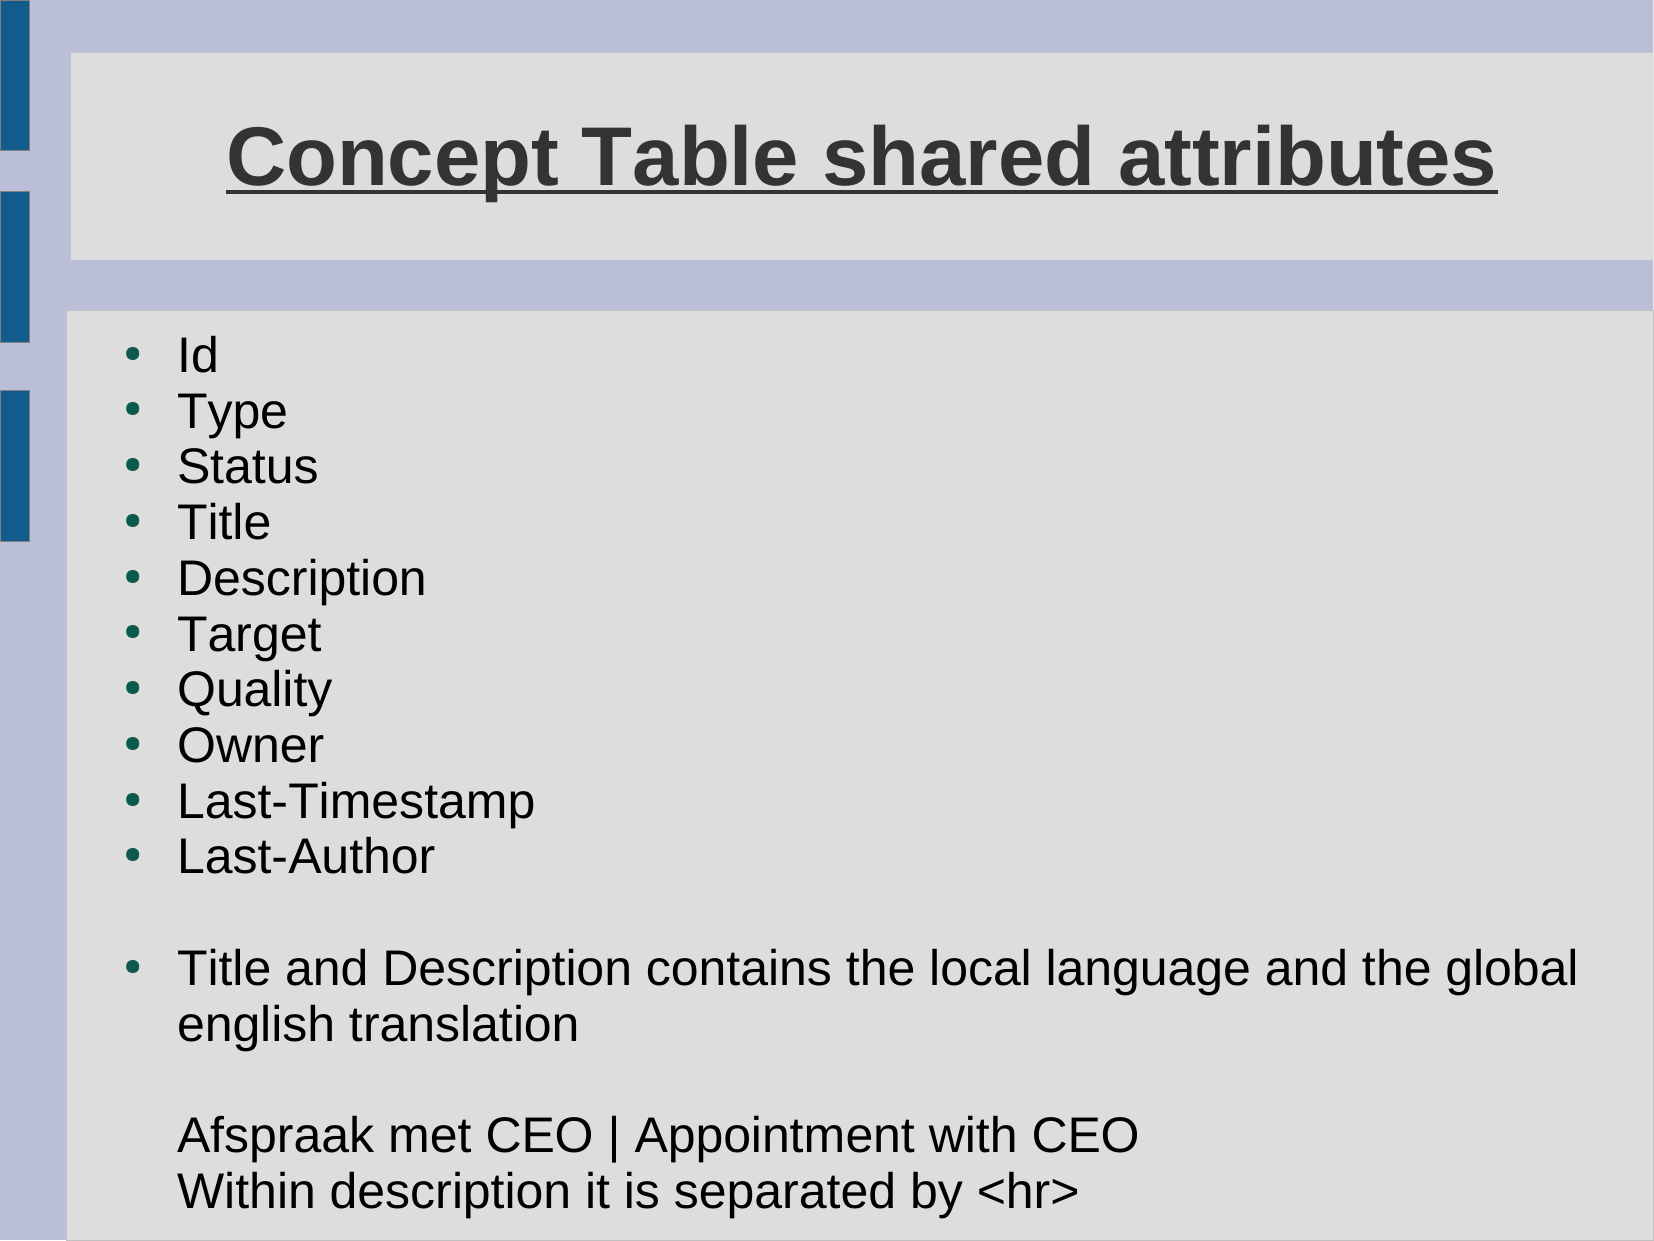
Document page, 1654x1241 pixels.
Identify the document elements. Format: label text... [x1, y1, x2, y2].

title Concept Table shared attributes [70, 52, 1654, 260]
list Id Type Status Title Description Target Quality Owner Last-Timestamp Last-Author Title and Description contains the local language and the global english translation Afspraak met CEO | Appointment with CEO Within description it is separated by <hr> [106, 327, 1642, 1241]
